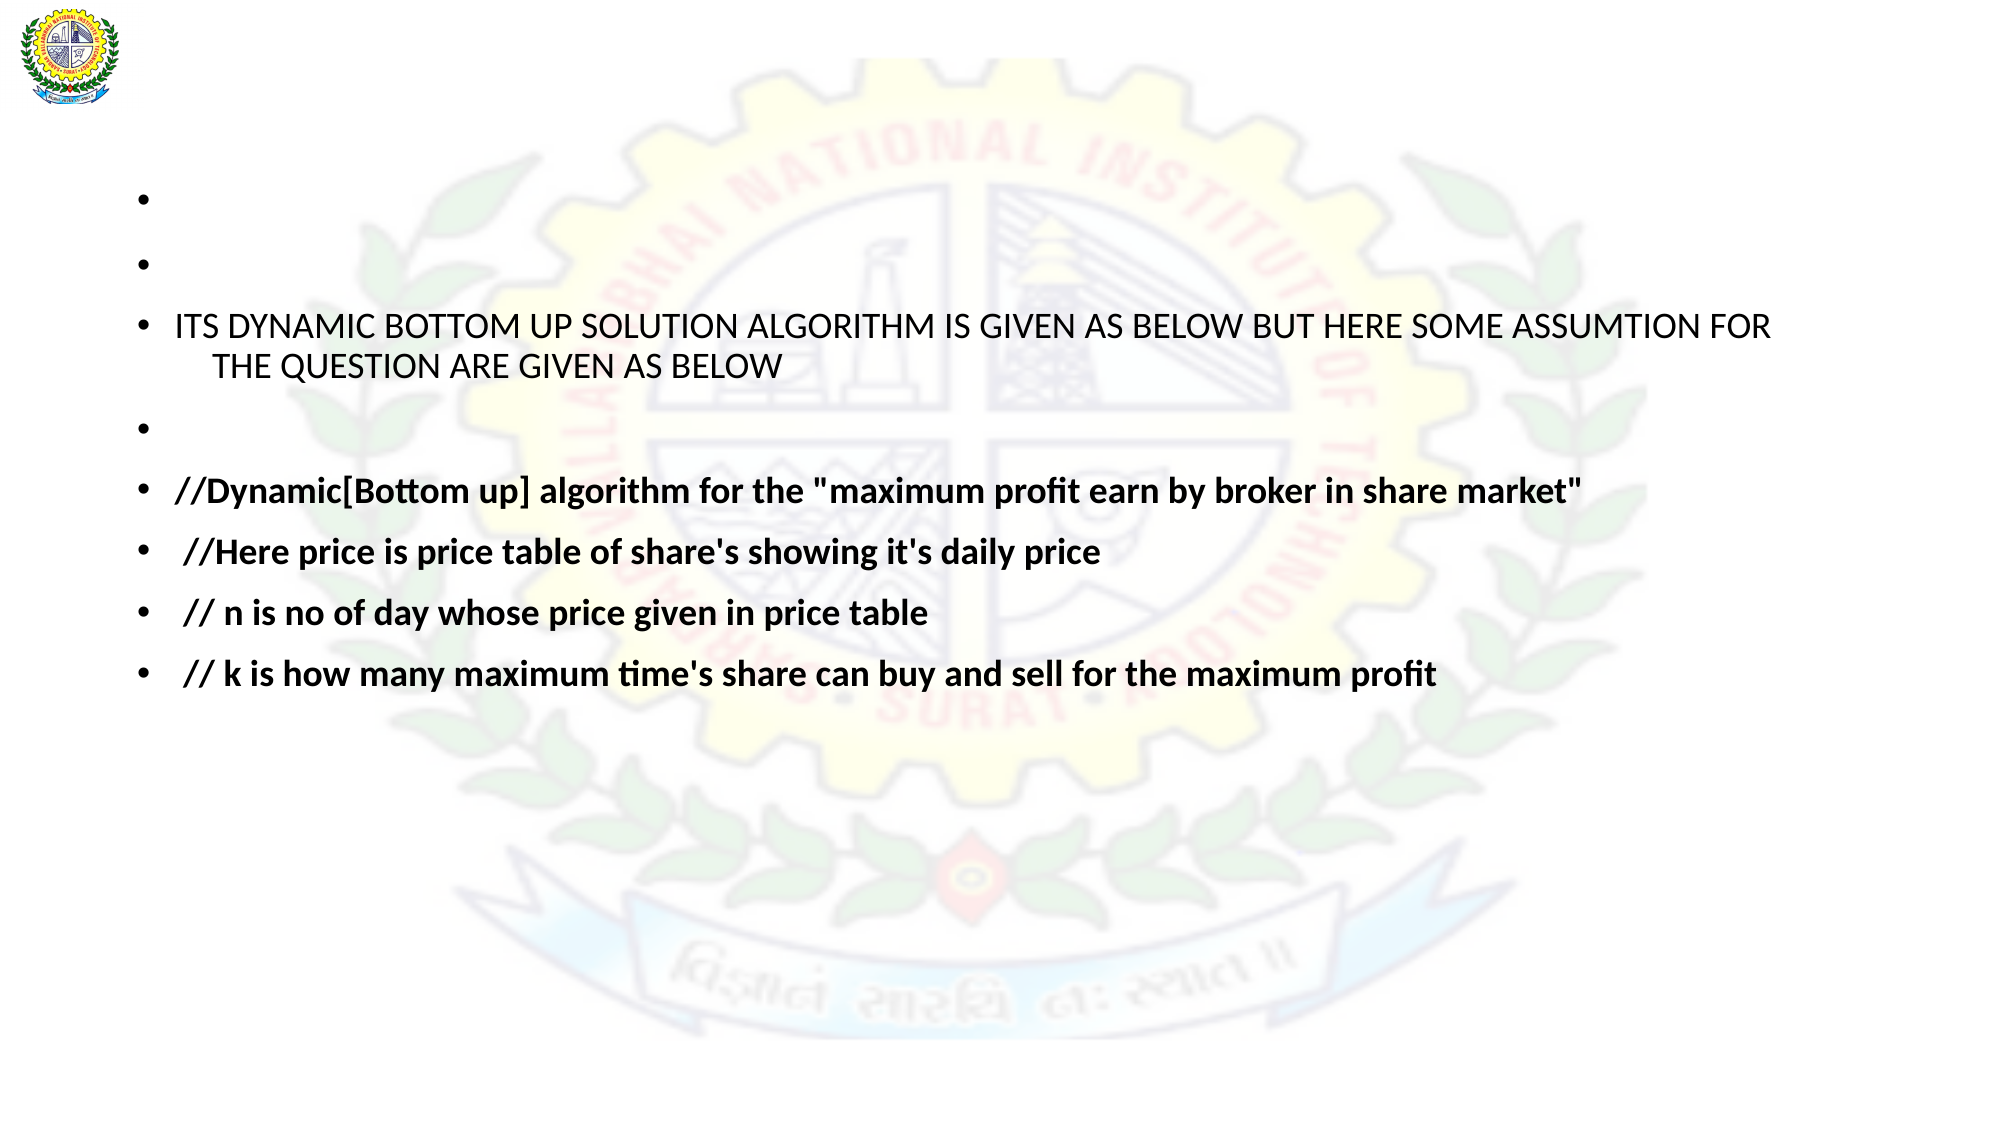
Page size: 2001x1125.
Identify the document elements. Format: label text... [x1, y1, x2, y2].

list ITS DYNAMIC BOTTOM UP SOLUTION ALGORITHM IS GIVEN AS BELOW BUT HERE SOME ASSUMTION FOR THE QUESTION ARE GIVEN AS BELOW //Dynamic[Bottom up] algorithm for the "maximum profit earn by broker in share market" //Here price is price table of share's showing it's daily price // n is no of day whose price given in price table // k is how many maximum time's share can buy and sell for the maximum profit [122, 169, 1848, 1061]
